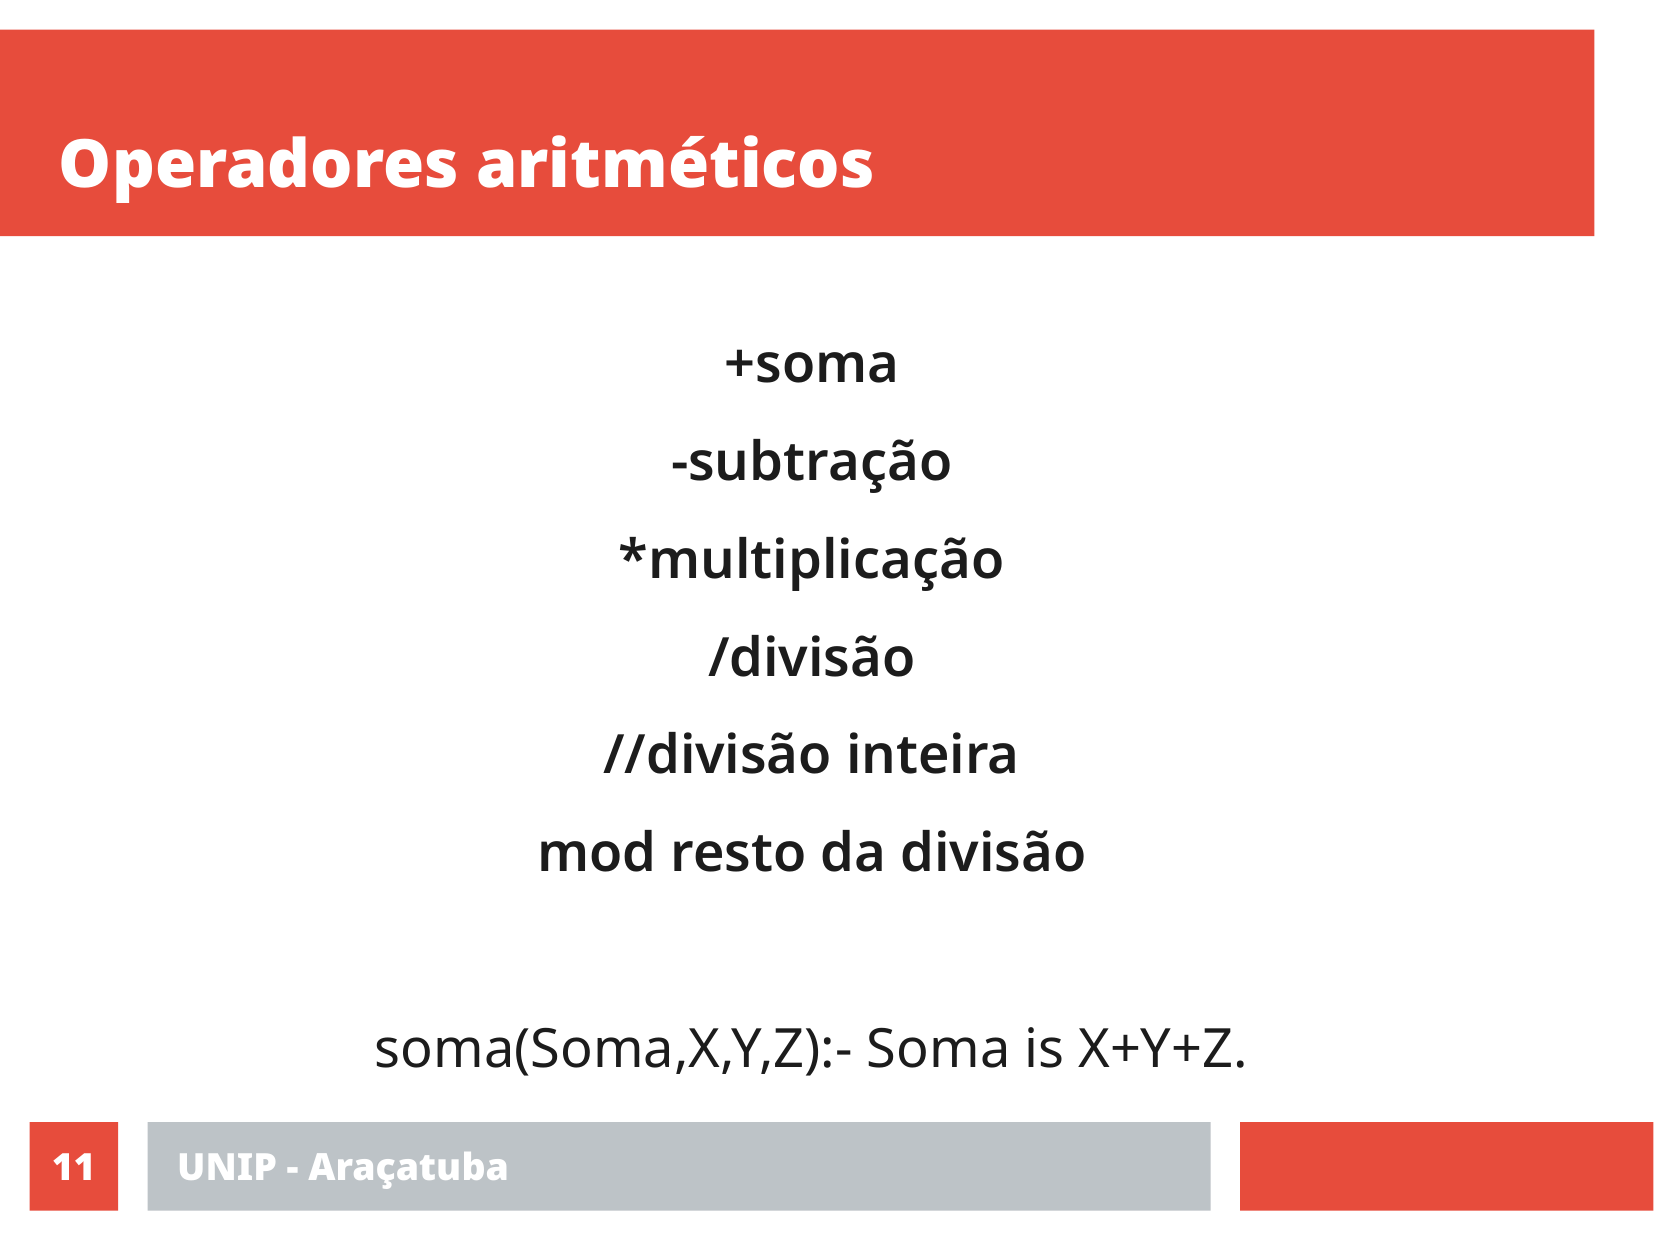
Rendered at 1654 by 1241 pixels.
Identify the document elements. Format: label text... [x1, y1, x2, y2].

list +soma -subtração *multiplicação /divisão //divisão inteira mod resto da divisão soma(Soma,X,Y,Z):- Soma is X+Y+Z. [59, 324, 1565, 1093]
title Operadores aritméticos [59, 59, 1595, 207]
